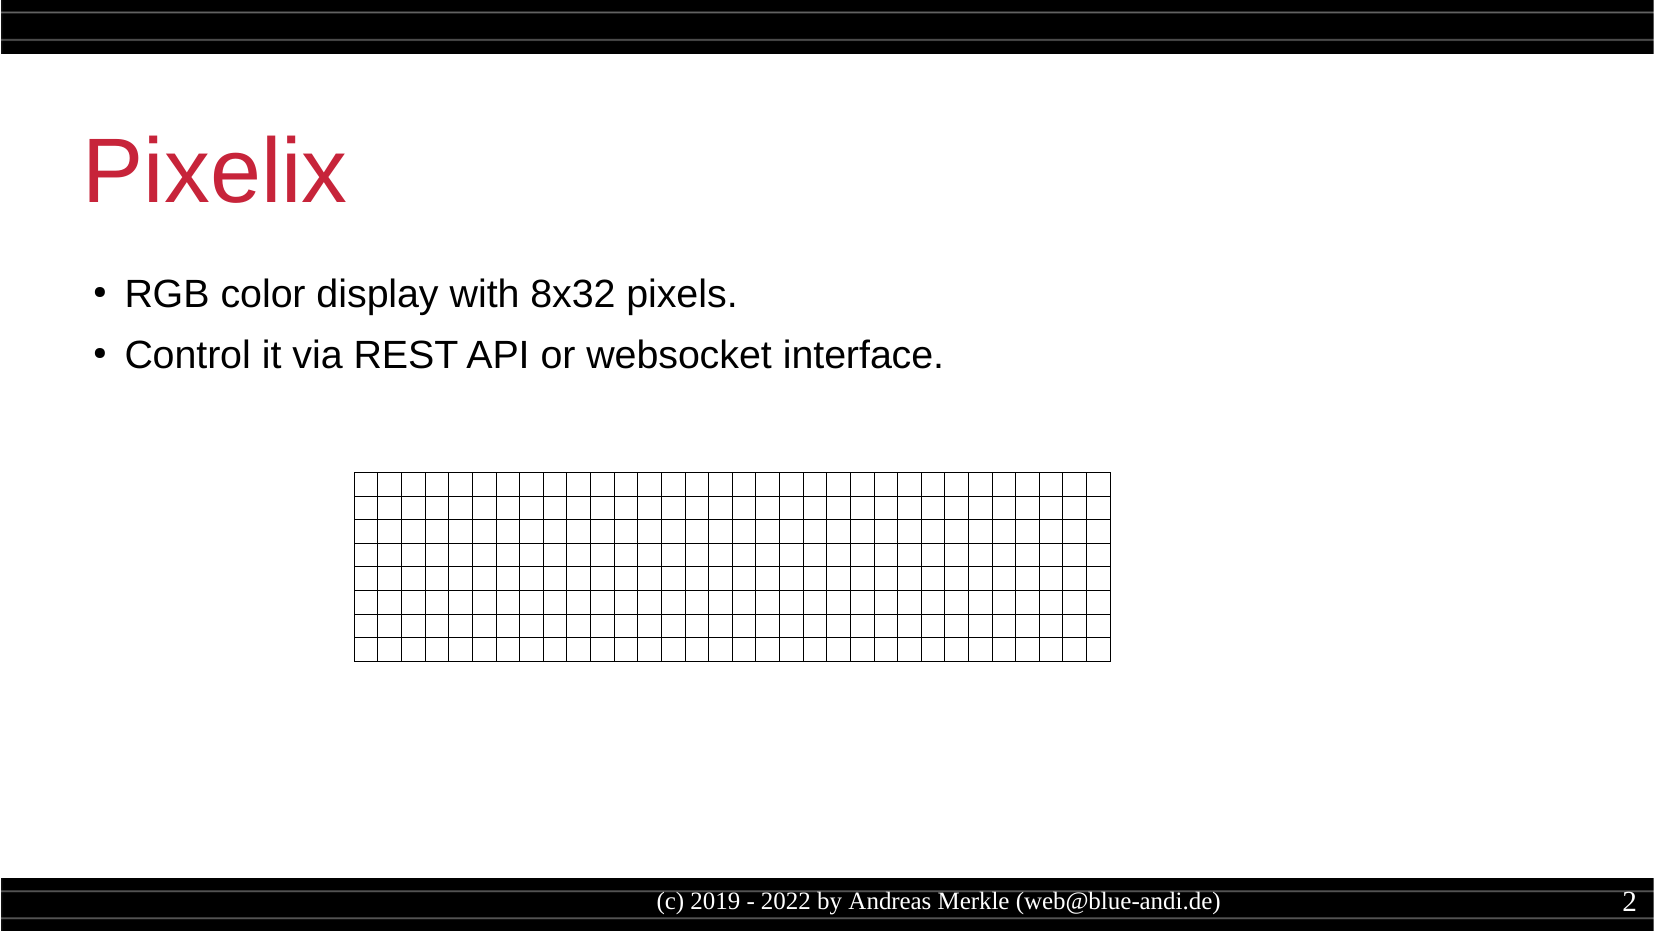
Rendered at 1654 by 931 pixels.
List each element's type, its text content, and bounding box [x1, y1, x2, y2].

text_box [354, 472, 1111, 662]
picture [1, 878, 1654, 931]
picture [1, 0, 1654, 54]
title Pixelix [82, 92, 1571, 249]
list RGB color display with 8x32 pixels. Control it via REST API or websocket interface. [82, 271, 1571, 378]
